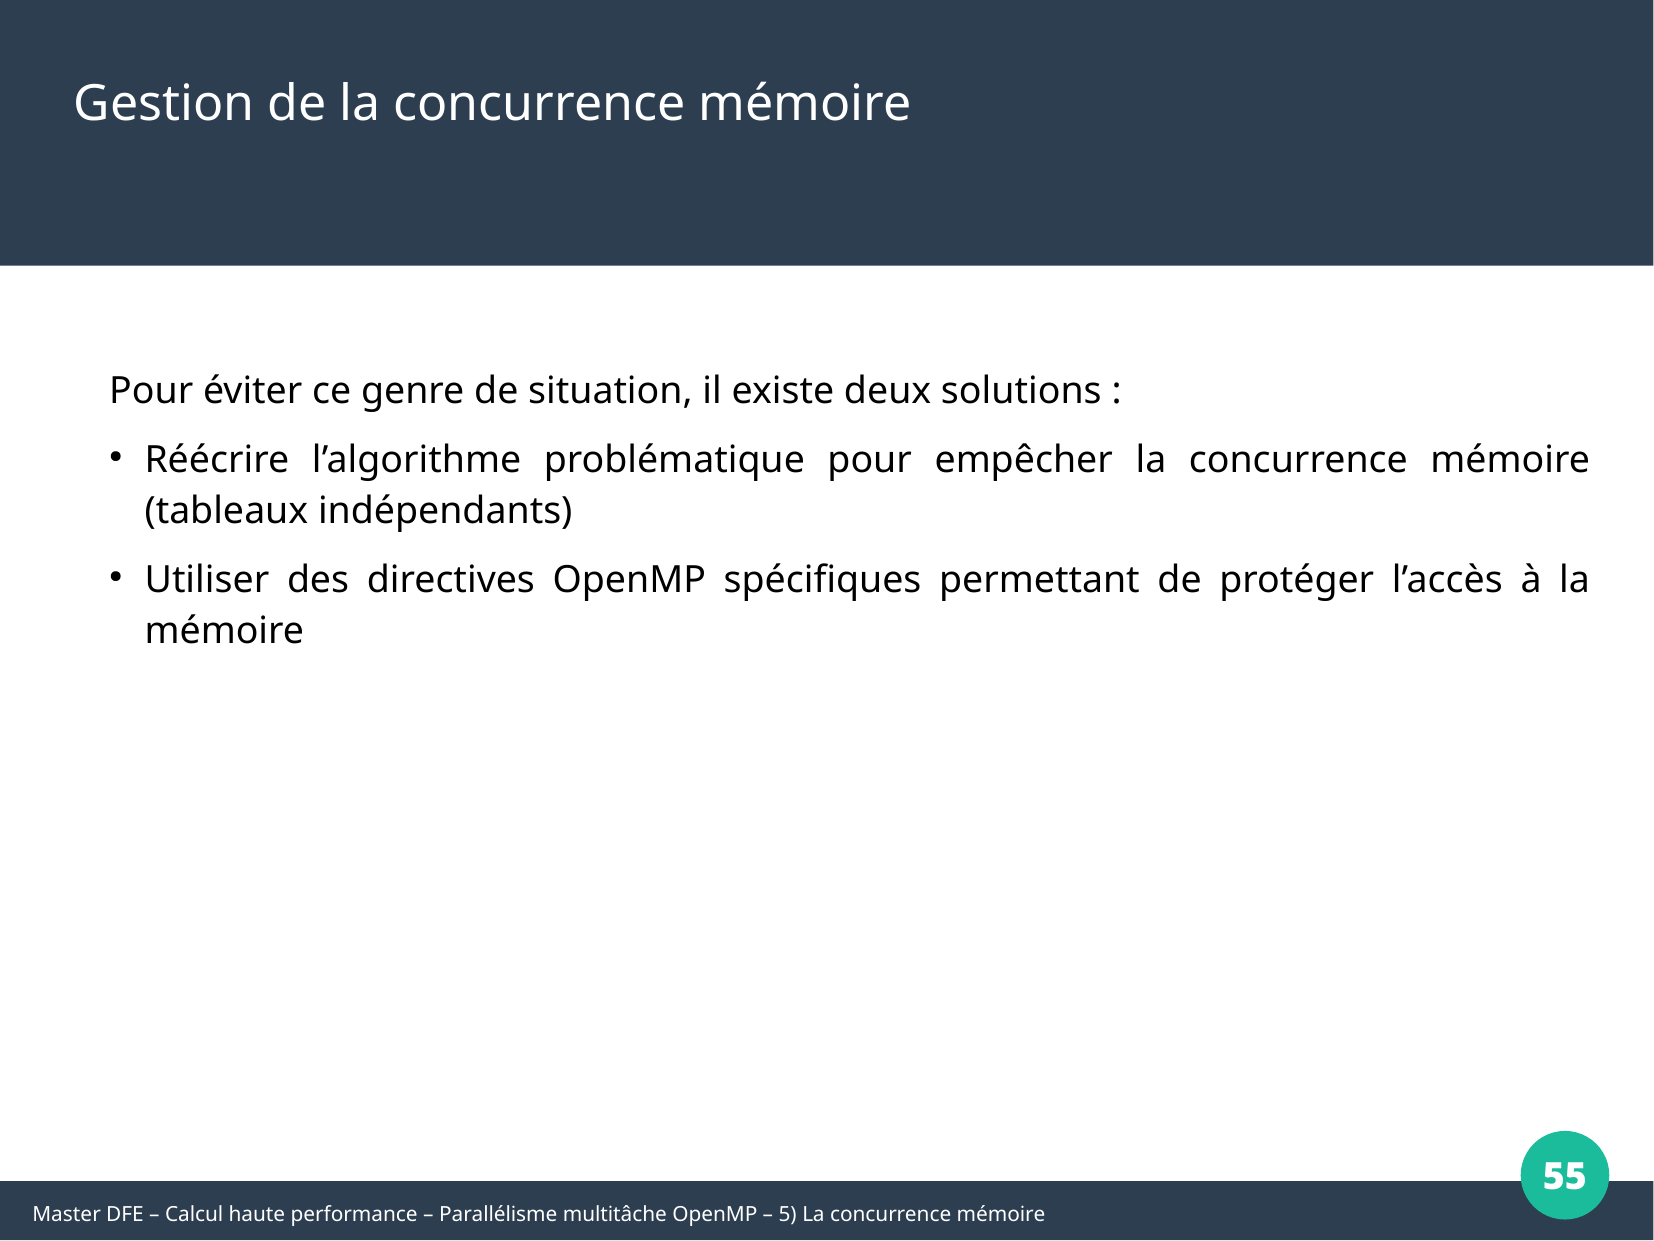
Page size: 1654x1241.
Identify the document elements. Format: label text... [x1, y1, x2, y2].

text_box Gestion de la concurrence mémoire [59, 59, 1477, 142]
text_box Master DFE – Calcul haute performance – Parallélisme multitâche OpenMP – 5) La concurrence mémoire [17, 1191, 1436, 1235]
text_box Pour éviter ce genre de situation, il existe deux solutions : Réécrire l’algorithme problématique pour empêcher la concurrence mémoire (tableaux indépendants) Utiliser des directives OpenMP spécifiques permettant de protéger l’accès à la mémoire [94, 356, 1607, 610]
